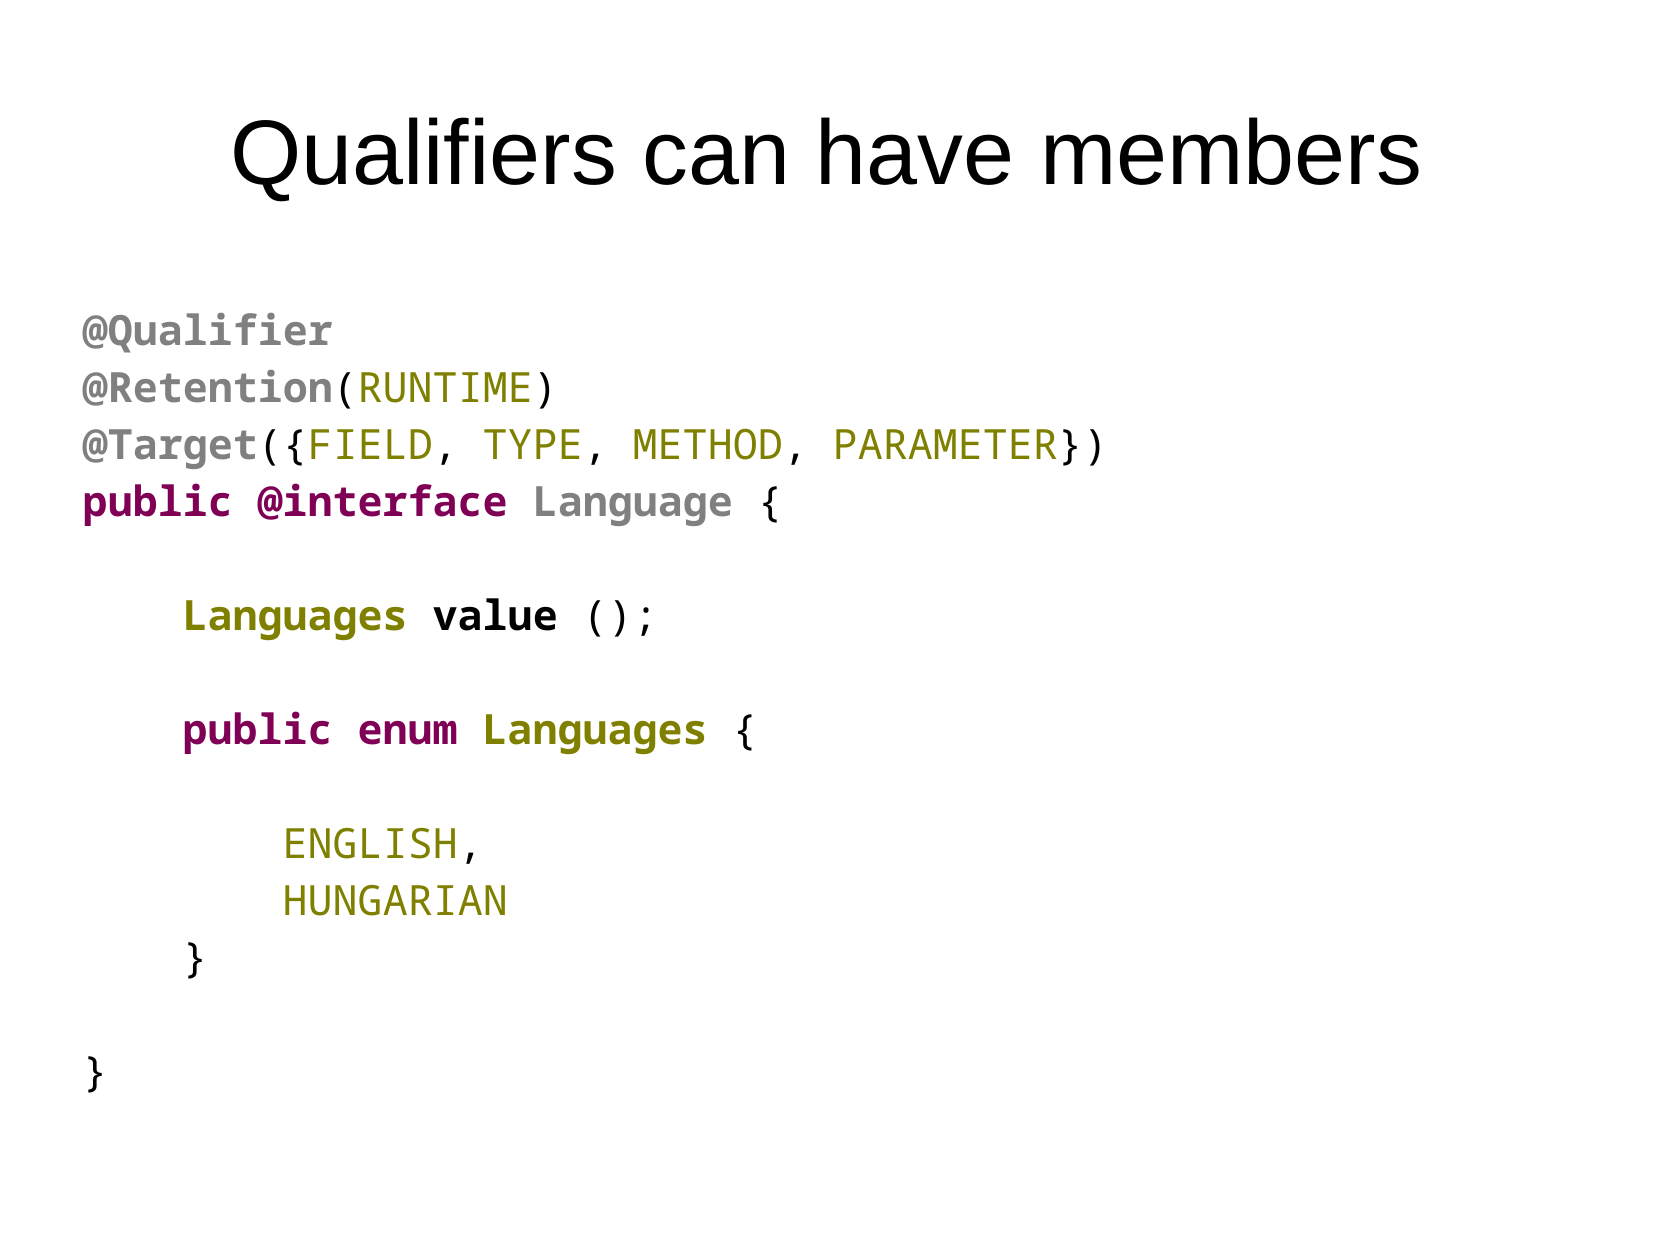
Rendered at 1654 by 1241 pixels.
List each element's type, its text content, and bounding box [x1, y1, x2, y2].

list @Qualifier @Retention(RUNTIME) @Target({FIELD, TYPE, METHOD, PARAMETER}) public @interface Language { Languages value (); public enum Languages { ENGLISH, HUNGARIAN } } [82, 290, 1571, 1109]
title Qualifiers can have members [82, 49, 1571, 257]
